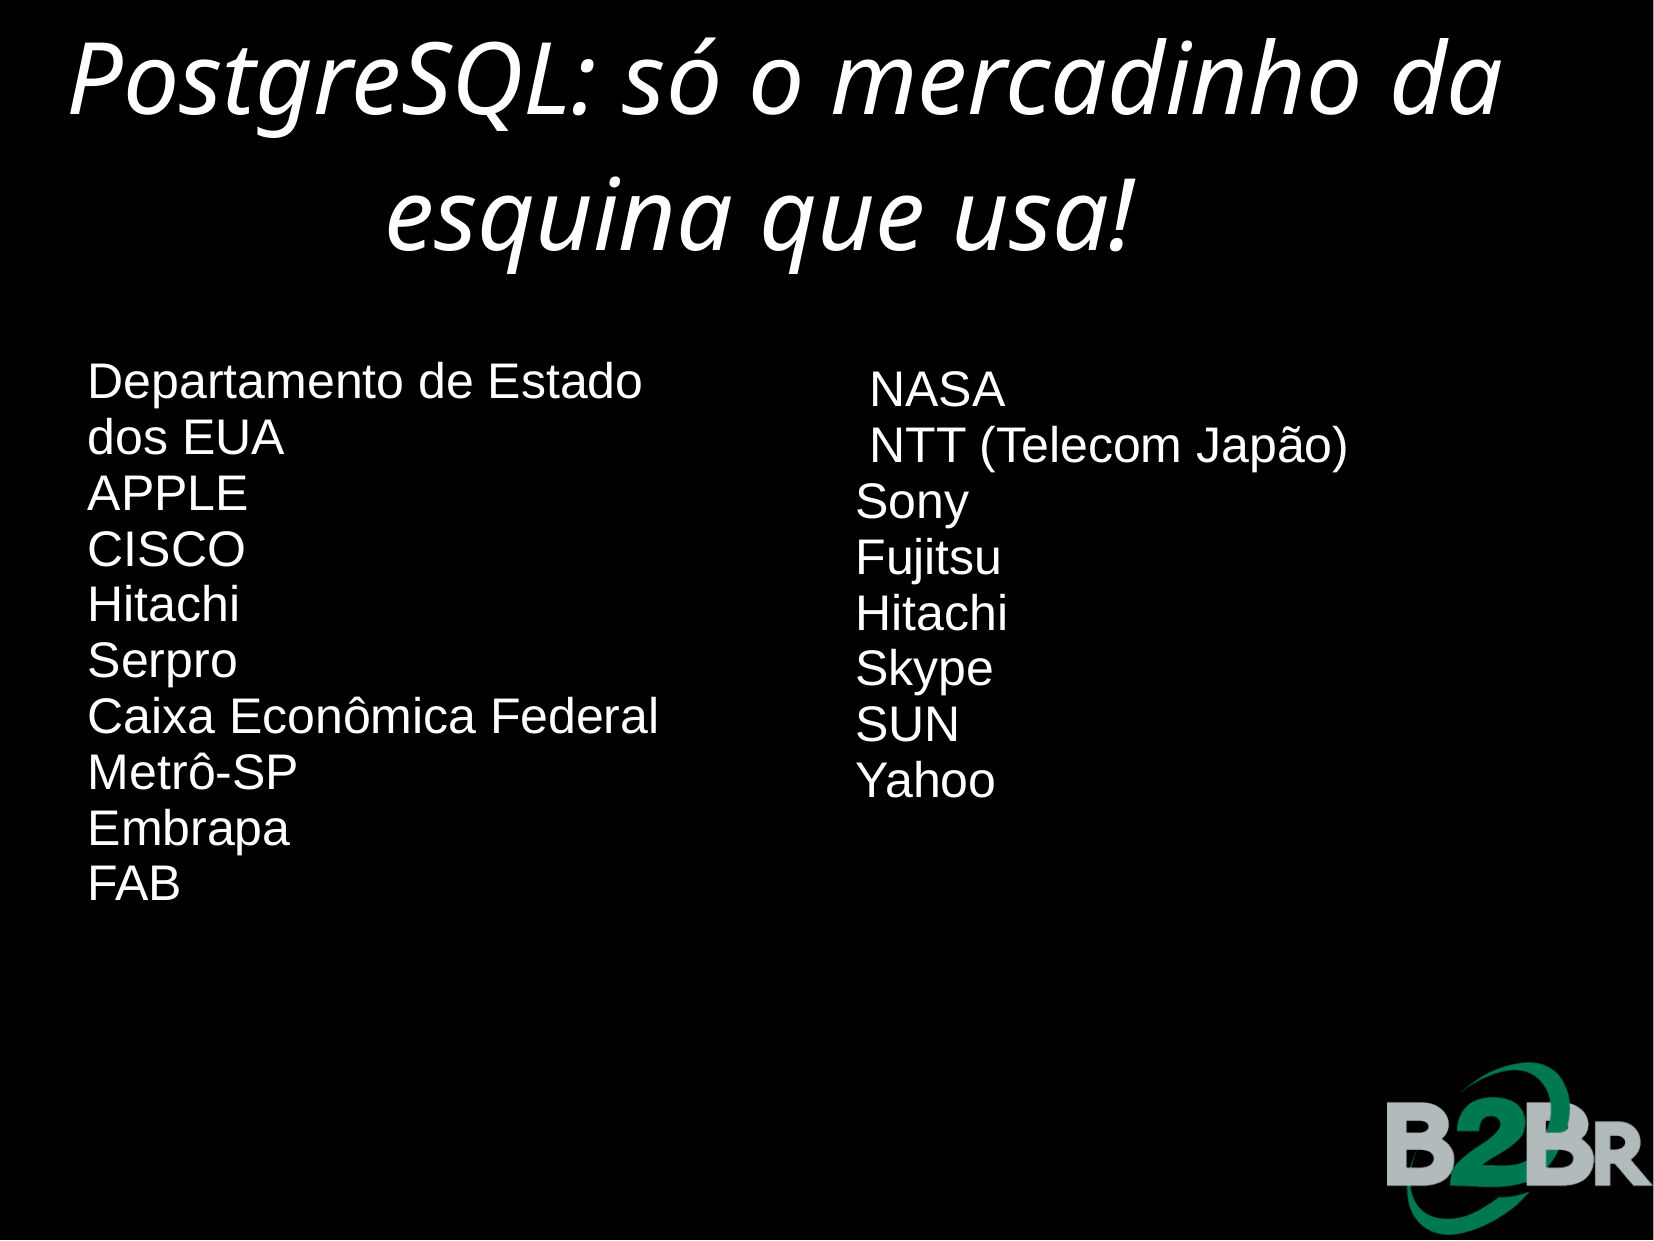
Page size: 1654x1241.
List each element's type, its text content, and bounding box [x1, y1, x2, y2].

text_box PostgreSQL: só o mercadinho da esquina que usa! [0, 0, 1654, 248]
text_box NASA NTT (Telecom Japão) Sony Fujitsu Hitachi Skype SUN Yahoo [826, 354, 1625, 816]
text_box Departamento de Estado dos EUA APPLE CISCO Hitachi Serpro Caixa Econômica Federal Metrô-SP Embrapa FAB [59, 346, 886, 975]
picture [1387, 1062, 1654, 1235]
